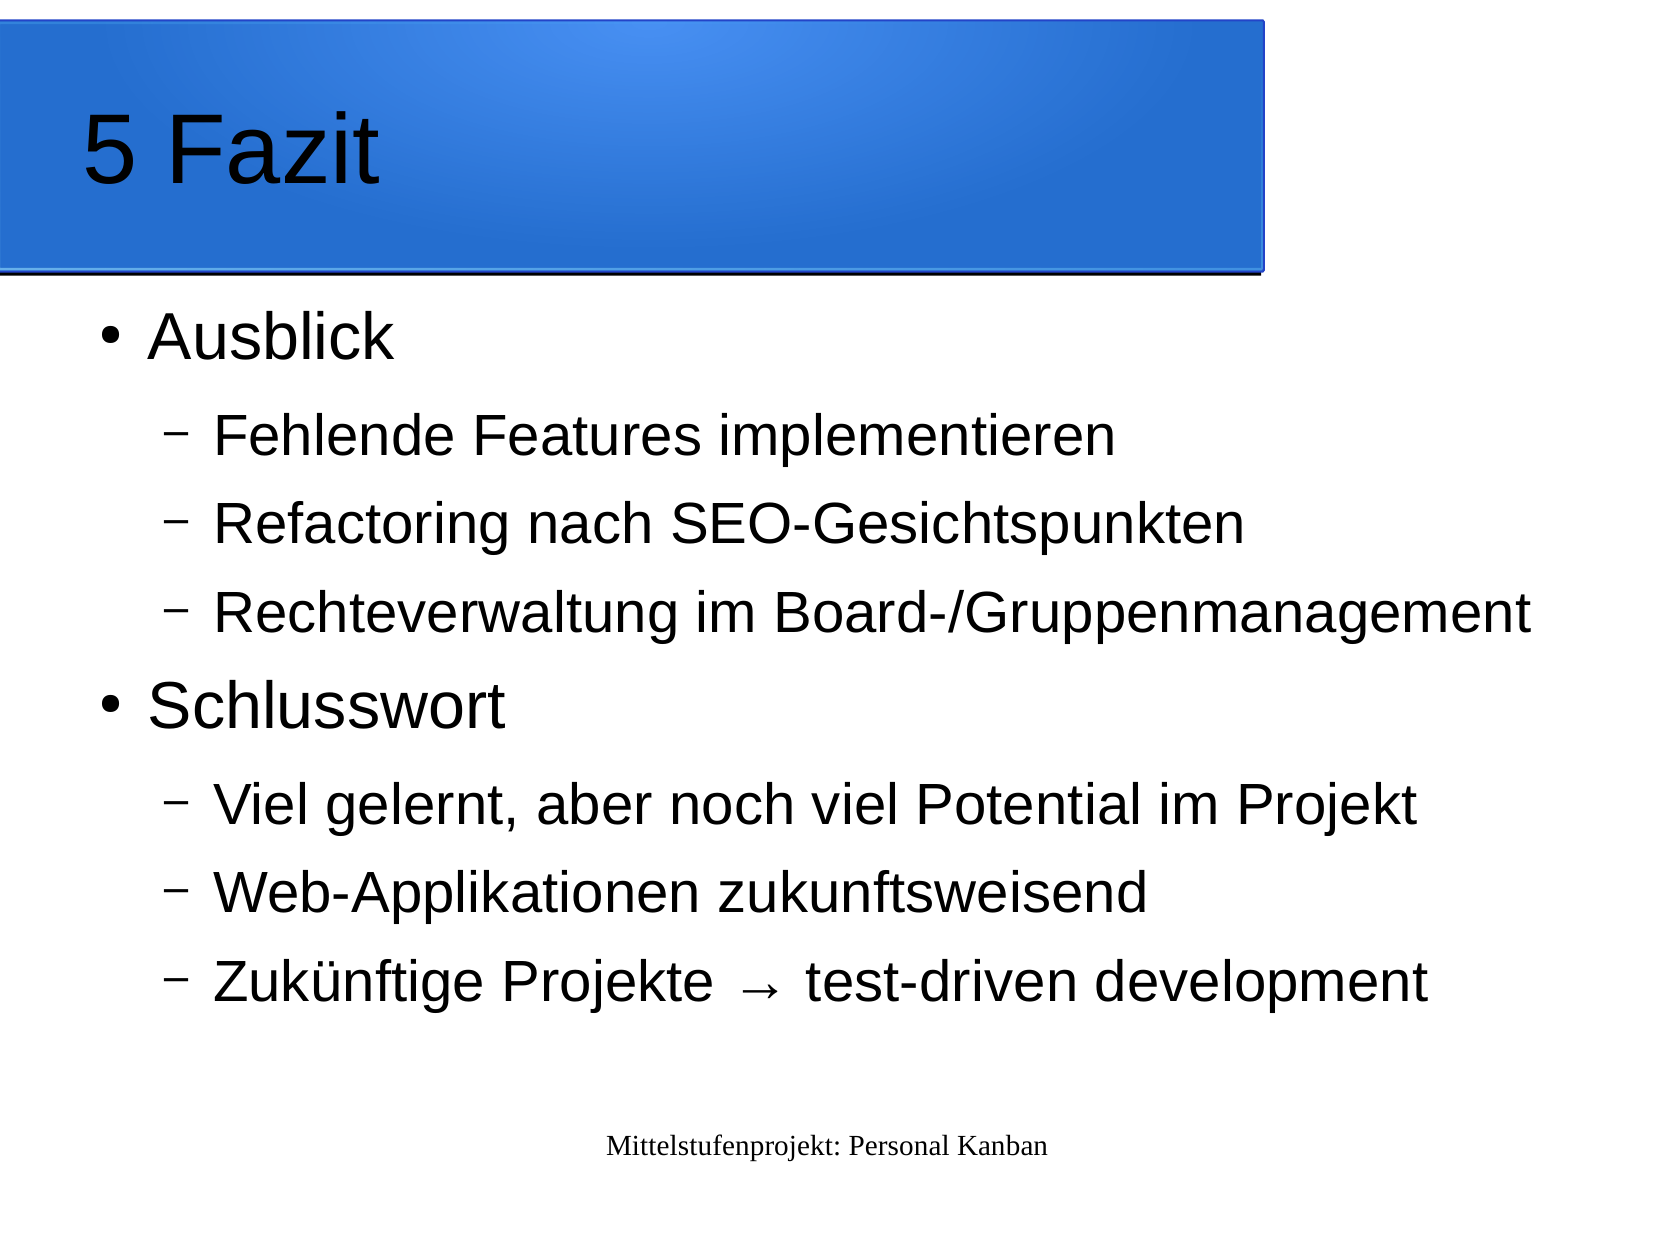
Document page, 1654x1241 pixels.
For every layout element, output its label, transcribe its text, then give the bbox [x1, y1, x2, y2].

title 5 Fazit [82, 47, 1235, 252]
list Ausblick Fehlende Features implementieren Refactoring nach SEO-Gesichtspunkten Rechteverwaltung im Board-/Gruppenmanagement Schlusswort Viel gelernt, aber noch viel Potential im Projekt Web-Applikationen zukunftsweisend Zukünftige Projekte → test-driven development [82, 299, 1571, 1019]
